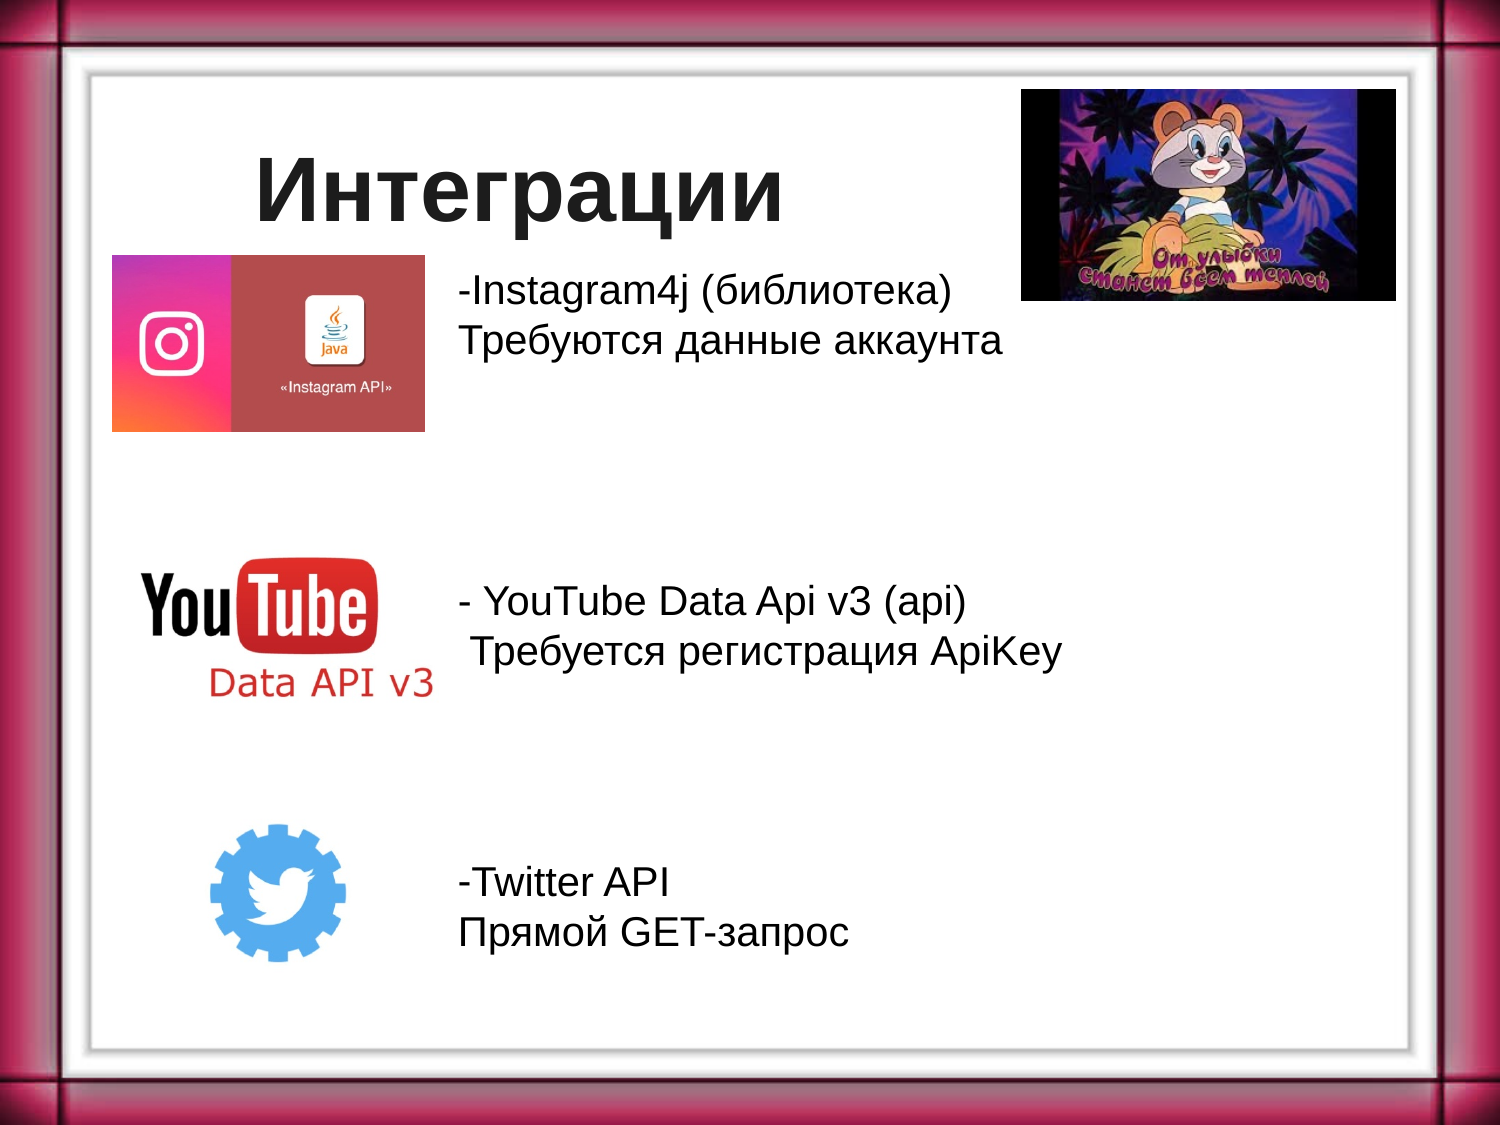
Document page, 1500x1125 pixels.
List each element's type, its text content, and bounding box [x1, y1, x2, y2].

picture [123, 786, 431, 1000]
picture [112, 255, 425, 432]
picture [1021, 90, 1396, 301]
picture [123, 538, 439, 717]
subtitle Instagram4j (библиотека) Требуются данные аккаунта - YouTube Data Api v3 (api) Требуется регистрация ApiKey Twitter API Прямой GET-запрос [442, 255, 1377, 1024]
title Интеграции [112, 90, 1021, 279]
